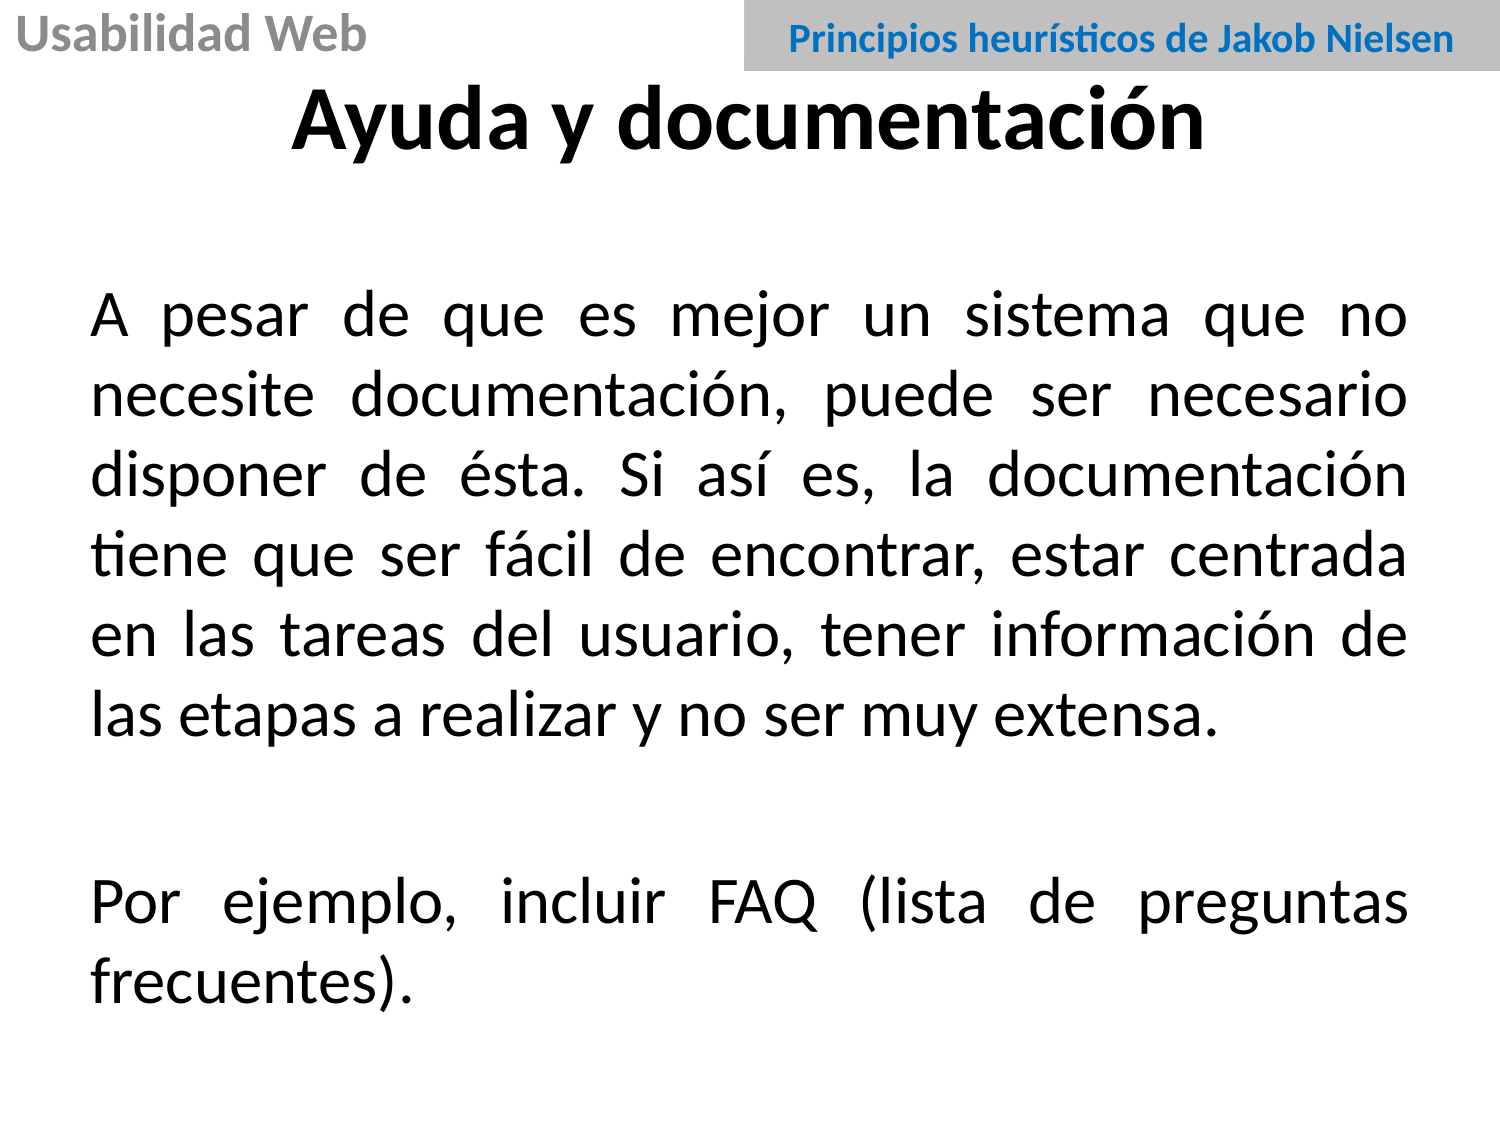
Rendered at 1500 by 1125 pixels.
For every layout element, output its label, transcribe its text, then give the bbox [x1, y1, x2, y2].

list A pesar de que es mejor un sistema que no necesite documentación, puede ser necesario disponer de ésta. Si así es, la documentación tiene que ser fácil de encontrar, estar centrada en las tareas del usuario, tener información de las etapas a realizar y no ser muy extensa. Por ejemplo, incluir FAQ (lista de preguntas frecuentes). [75, 262, 1425, 1005]
title Ayuda y documentación [75, 60, 1425, 207]
title Principios heurísticos de Jakob Nielsen [744, 0, 1500, 71]
title Usabilidad Web [0, 0, 745, 60]
